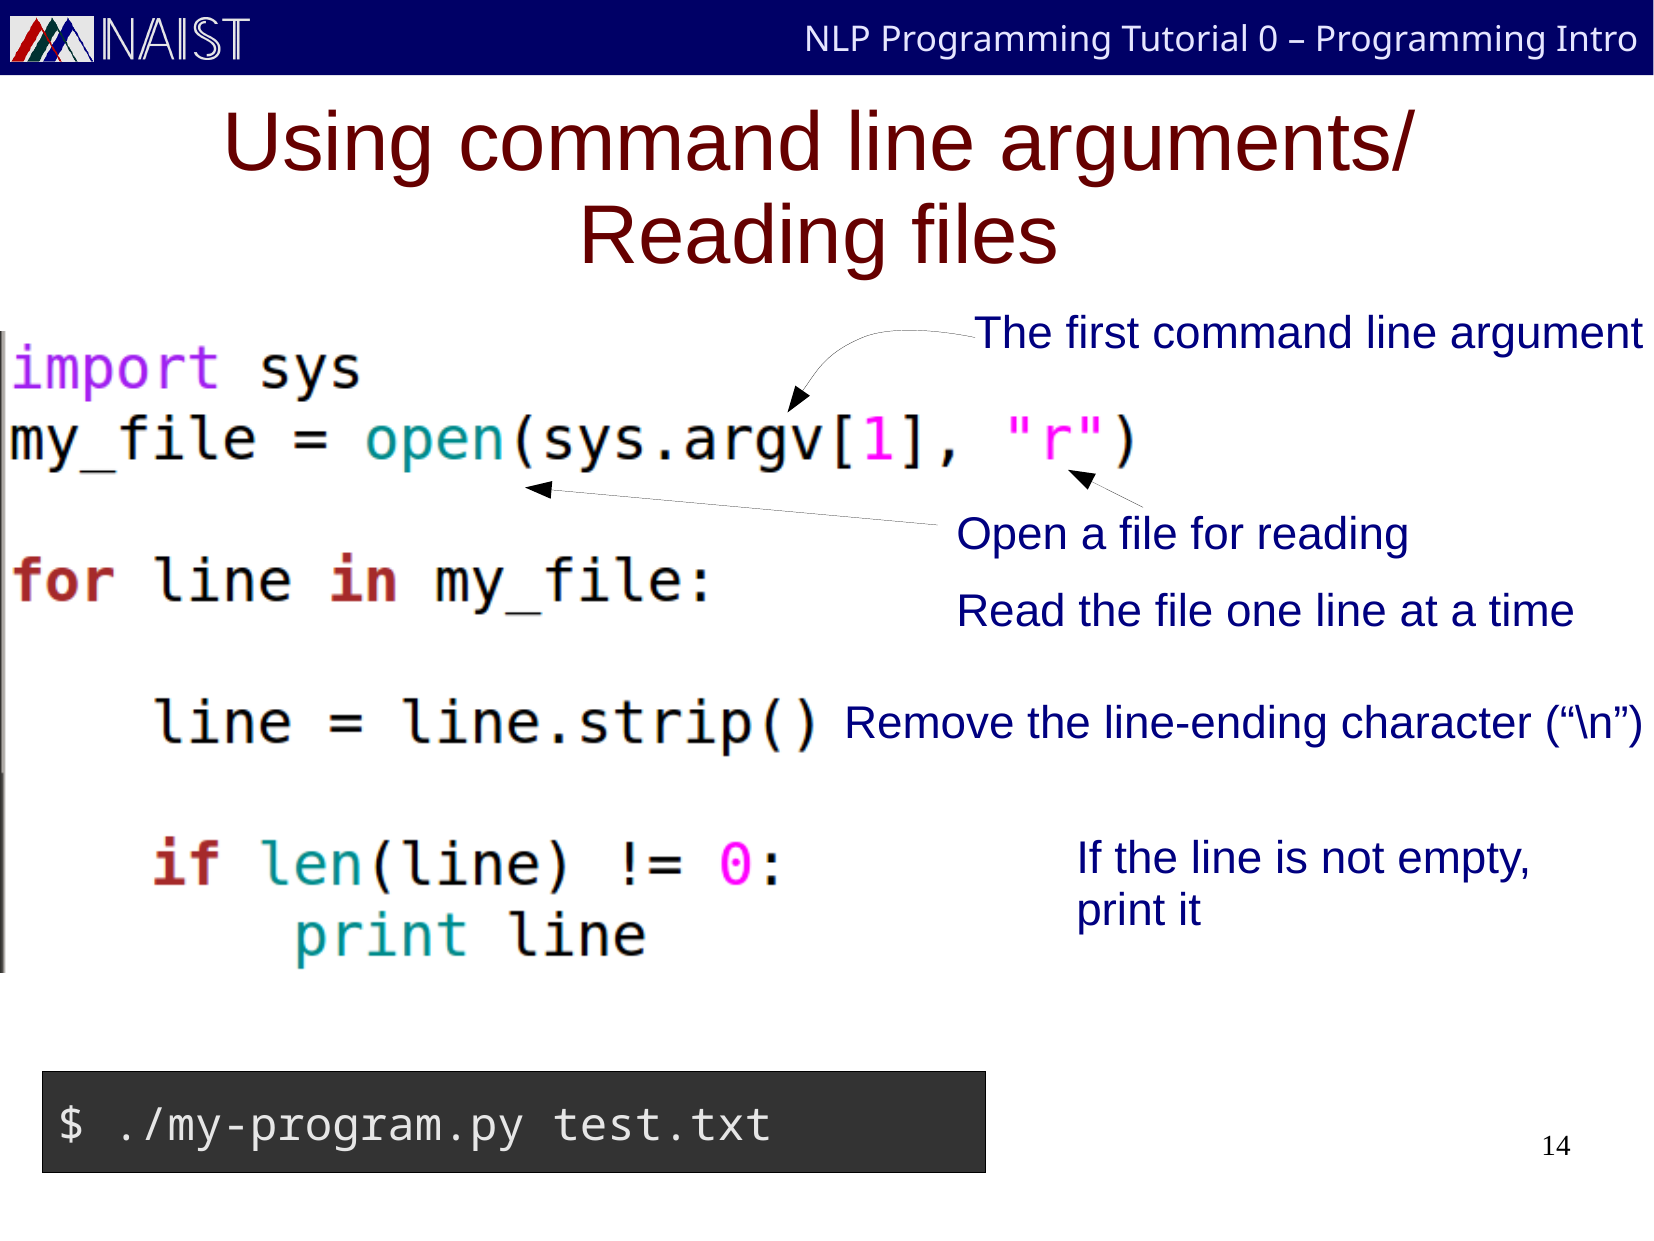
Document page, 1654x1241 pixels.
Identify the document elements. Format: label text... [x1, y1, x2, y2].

title Using command line arguments/ Reading files [75, 92, 1564, 285]
picture [102, 17, 251, 60]
picture [10, 16, 94, 62]
text_box The first command line argument [959, 300, 1654, 367]
text_box If the line is not empty, print it [1061, 825, 1547, 943]
text_box $ ./my-program.py test.txt [42, 1071, 986, 1173]
text_box Remove the line-ending character (“\n”) [829, 689, 1654, 757]
text_box Read the file one line at a time [941, 577, 1591, 644]
text_box Open a file for reading [941, 500, 1426, 567]
picture [0, 331, 1155, 973]
